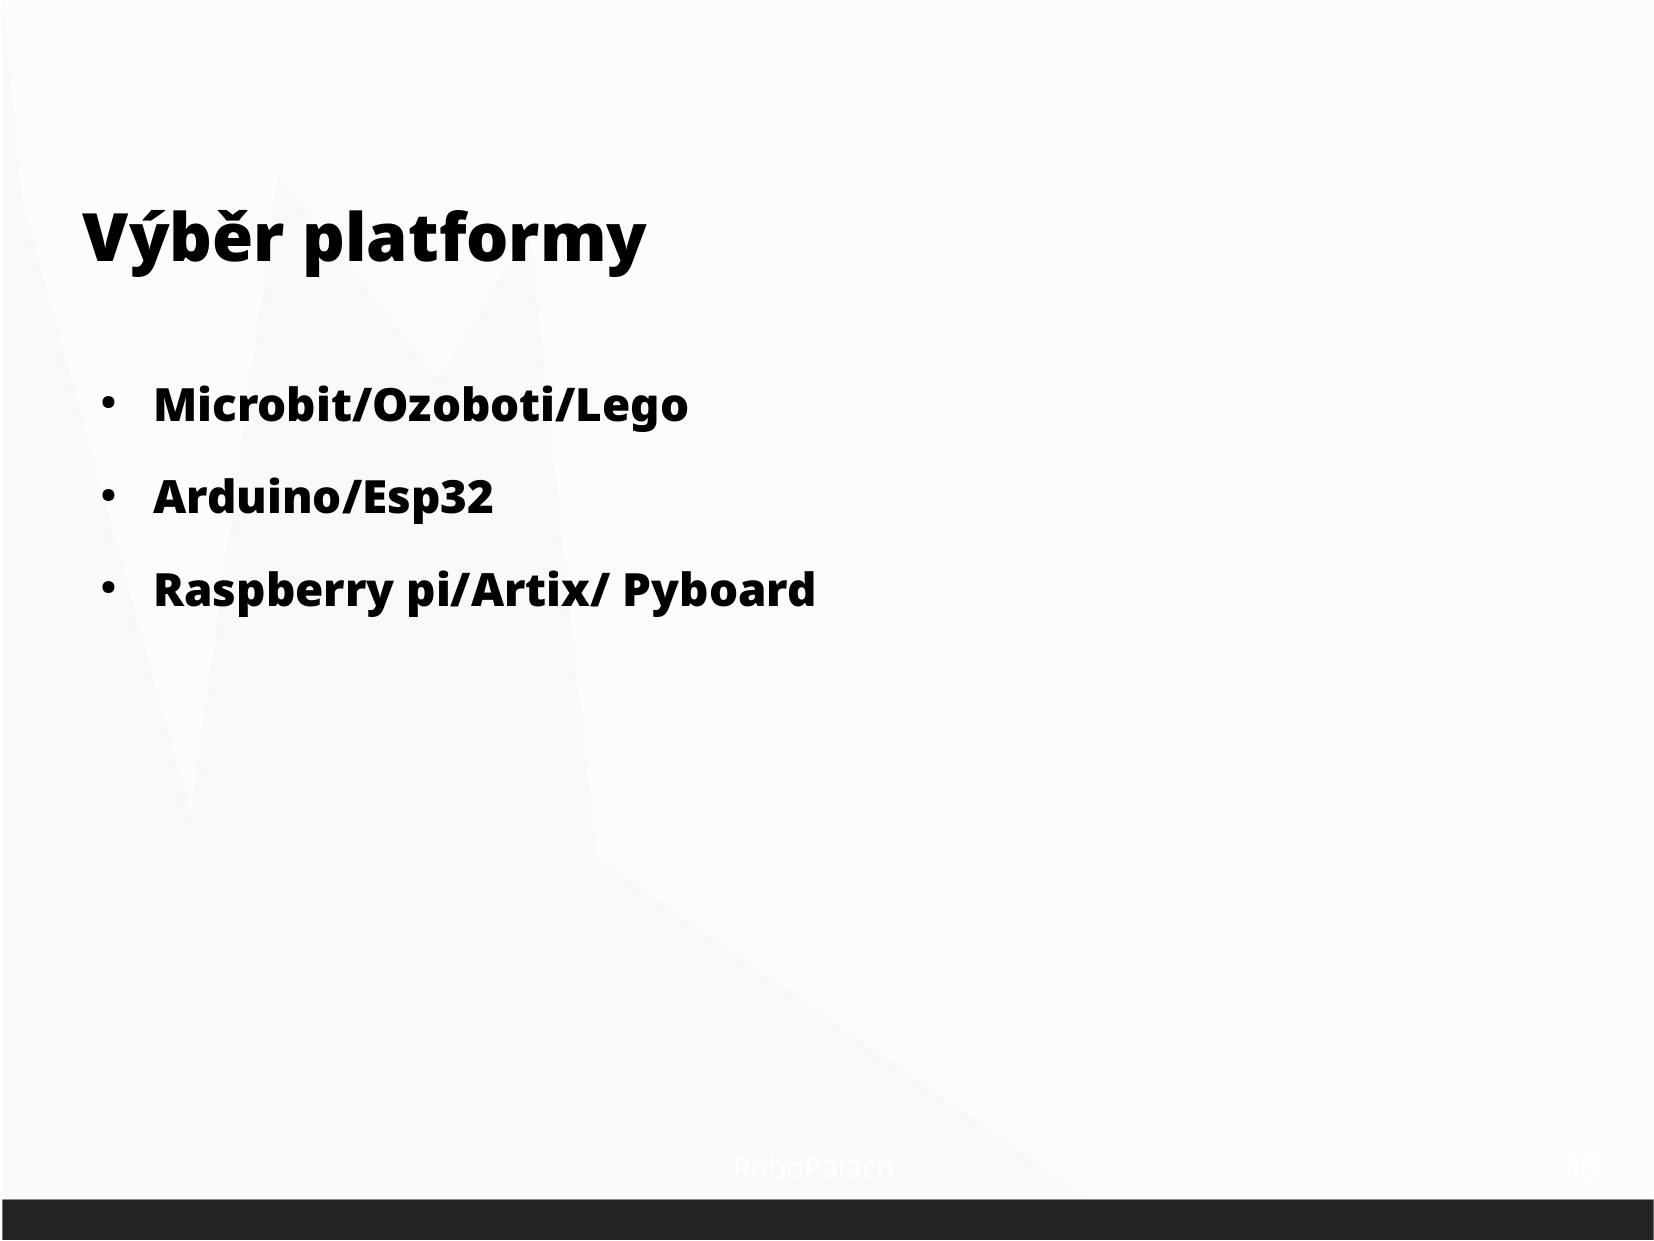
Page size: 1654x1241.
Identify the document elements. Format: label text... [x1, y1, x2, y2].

list Microbit/Ozoboti/Lego Arduino/Esp32 Raspberry pi/Artix/ Pyboard [82, 372, 1571, 1093]
title Výběr platformy [82, 132, 1571, 340]
picture [2, 0, 1654, 1241]
